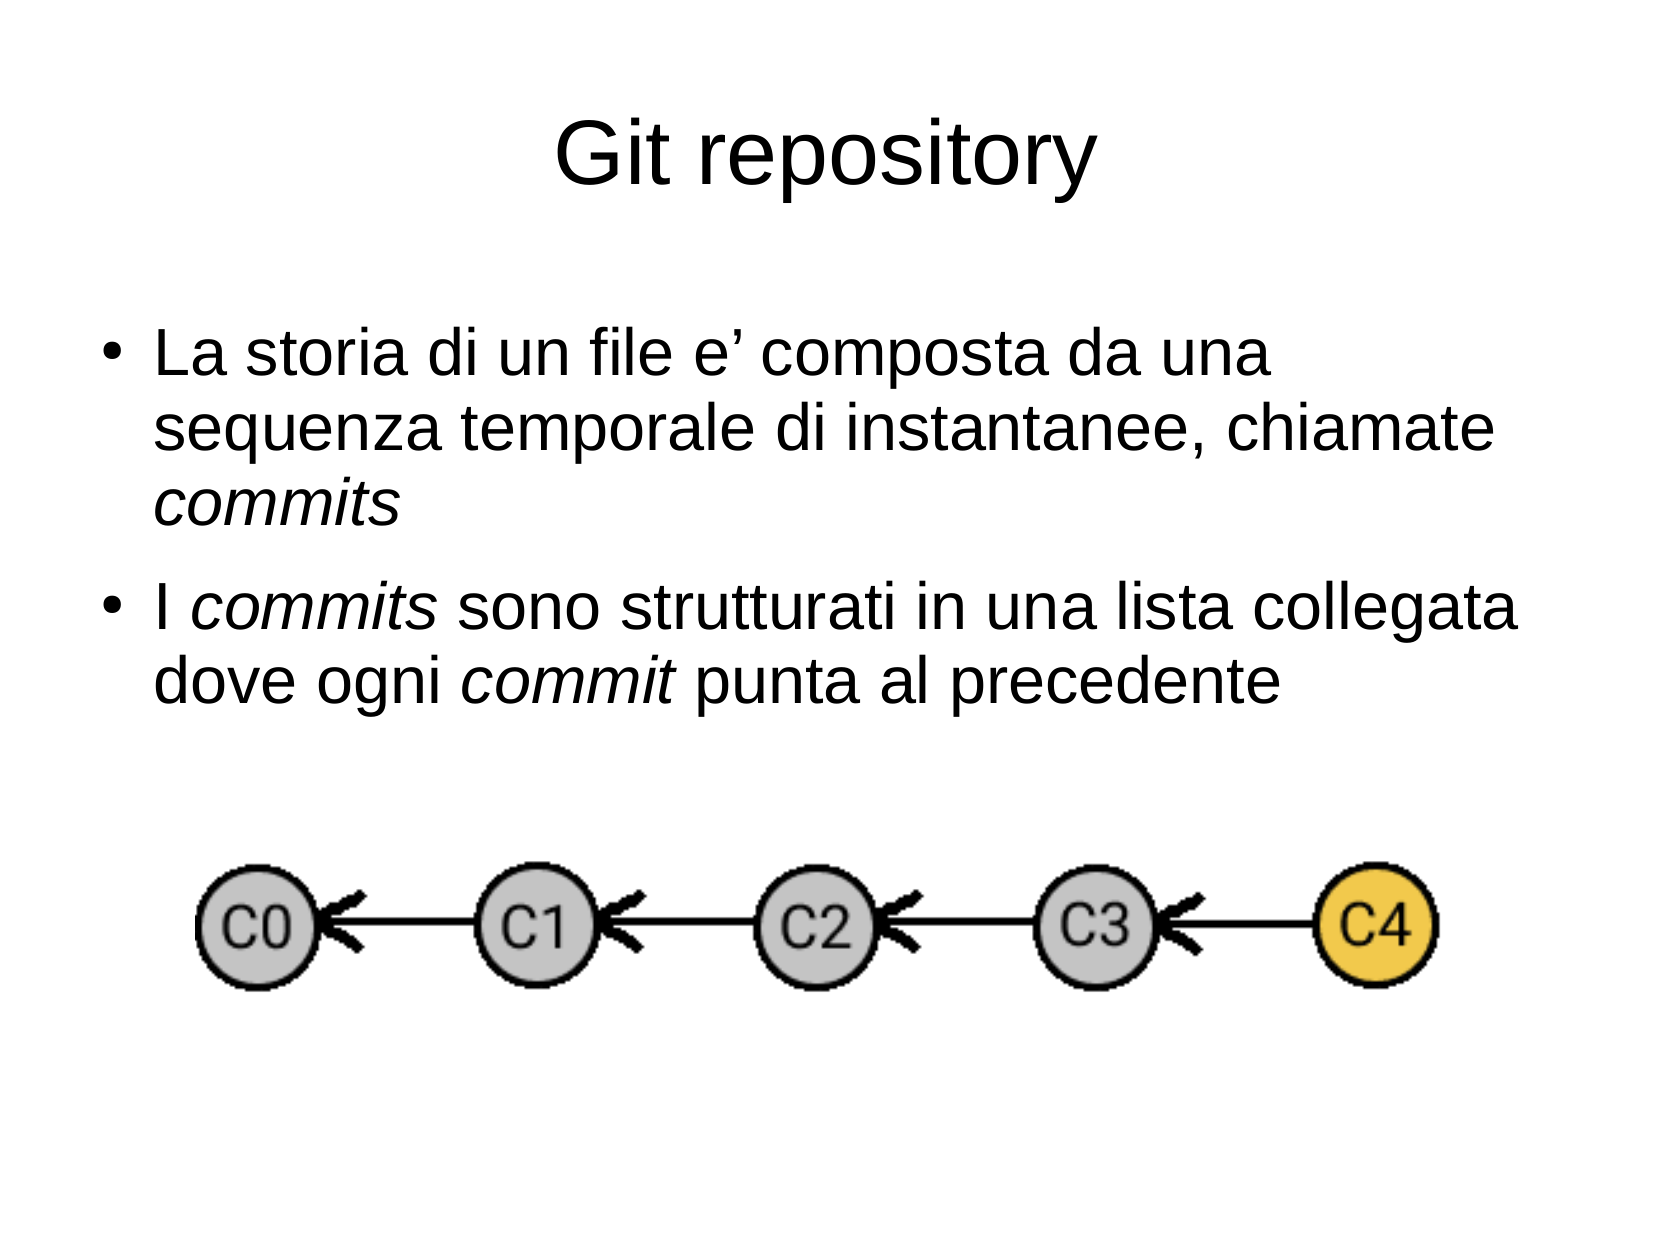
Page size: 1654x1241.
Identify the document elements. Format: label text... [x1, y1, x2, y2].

title Git repository [82, 49, 1571, 257]
list La storia di un file e’ composta da una sequenza temporale di instantanee, chiamate commits I commits sono strutturati in una lista collegata dove ogni commit punta al precedente [82, 315, 1571, 790]
picture [195, 794, 1552, 1021]
